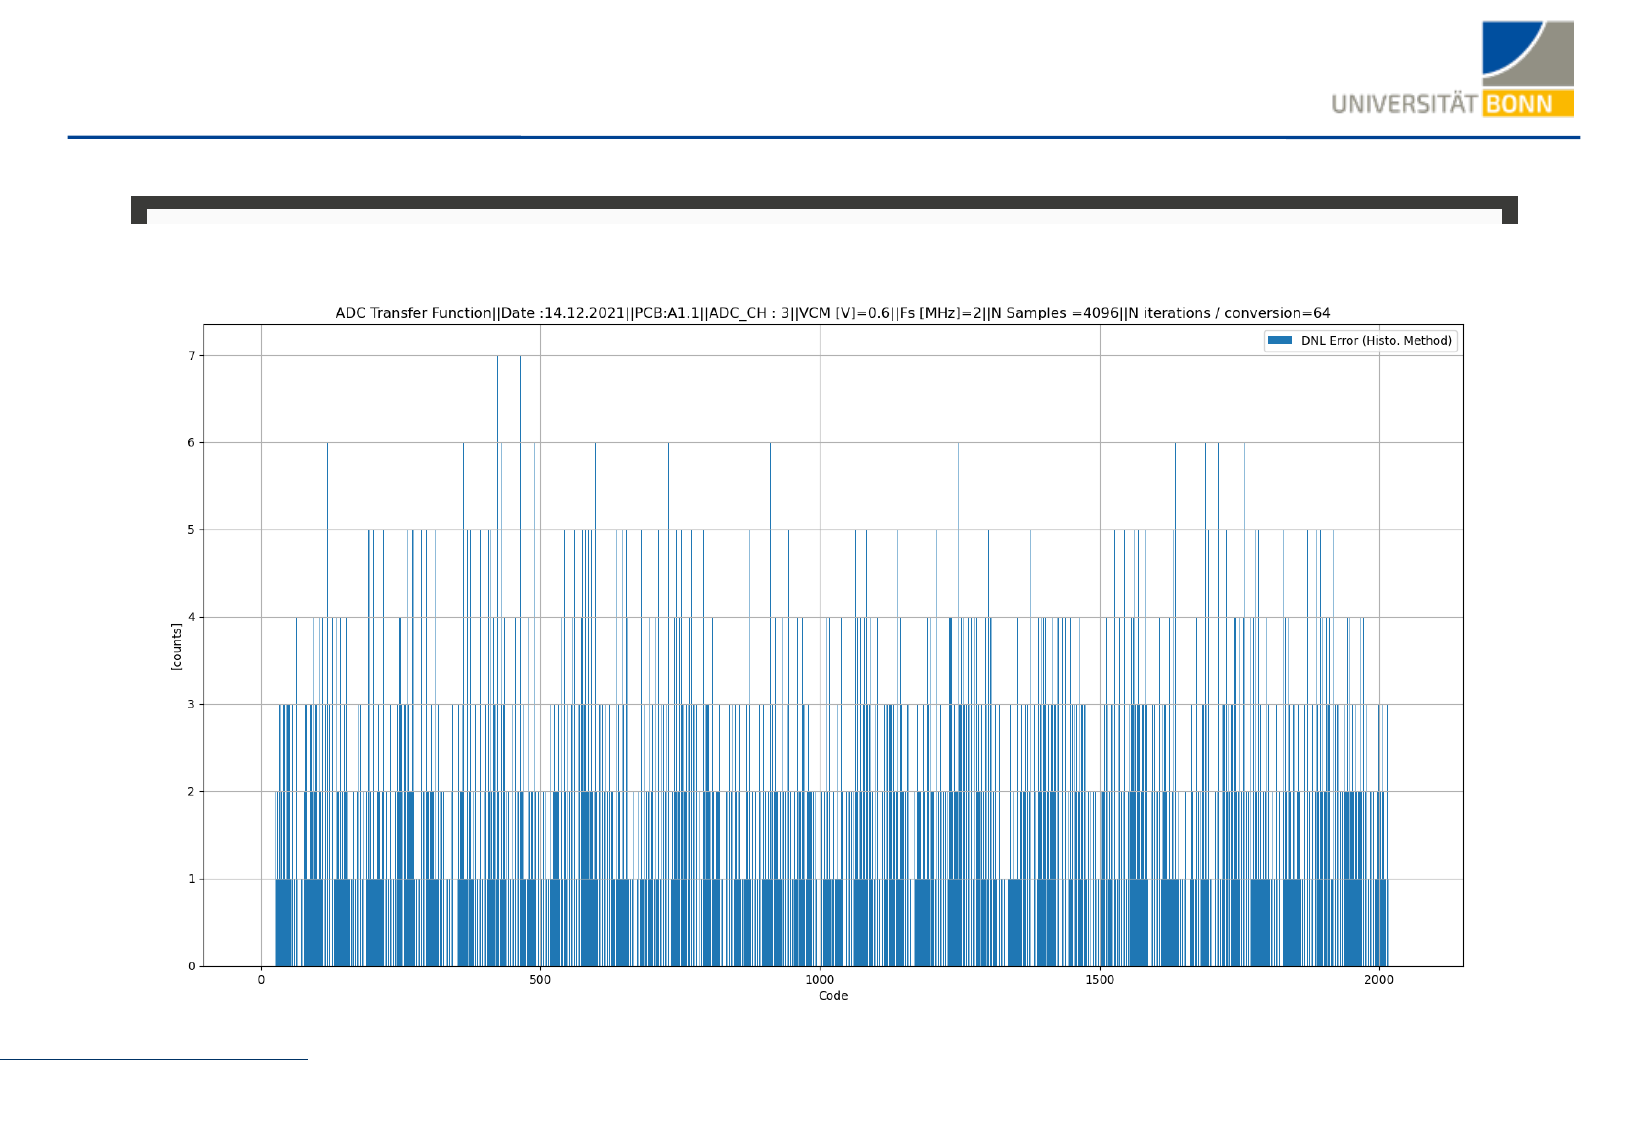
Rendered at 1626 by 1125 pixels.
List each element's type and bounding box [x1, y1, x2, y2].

picture [0, 224, 1625, 1057]
chart [81, 160, 1569, 224]
picture [1330, 0, 1574, 137]
